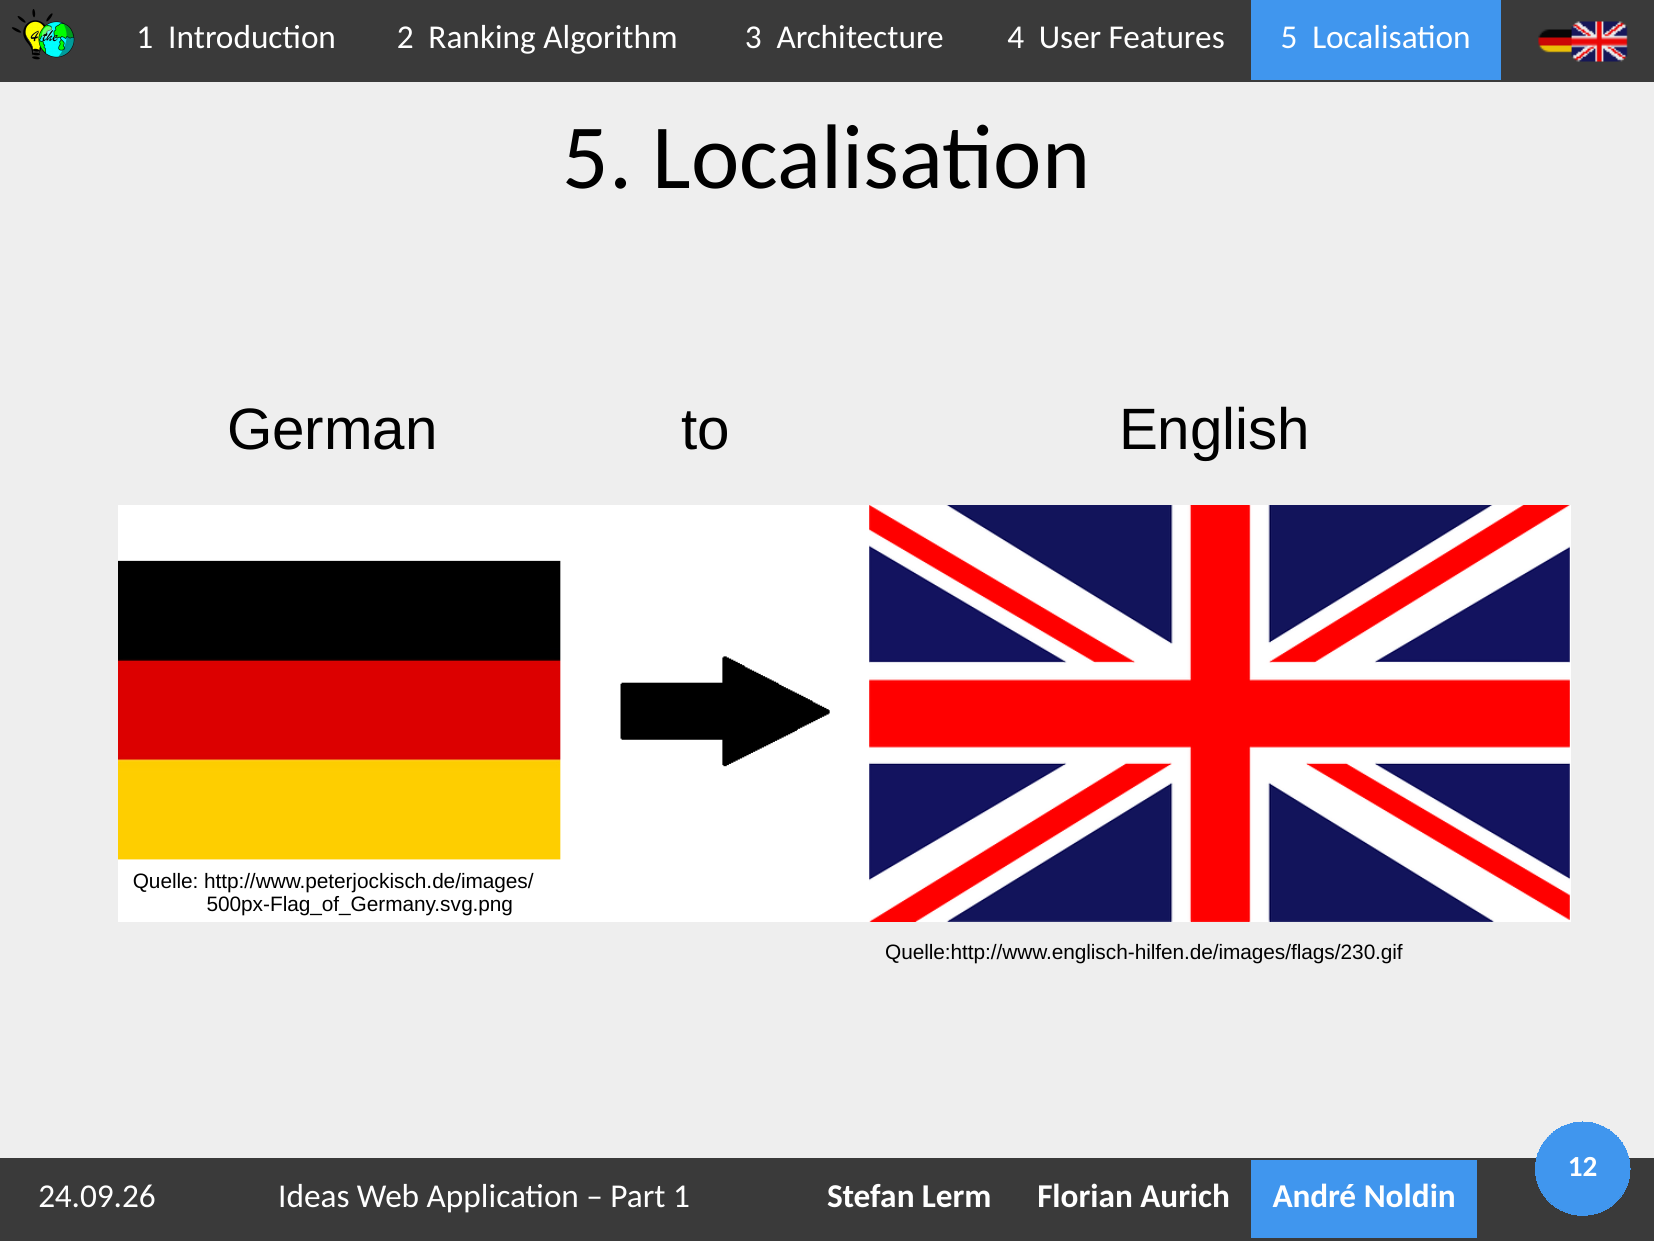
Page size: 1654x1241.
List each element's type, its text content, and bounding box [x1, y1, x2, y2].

text_box Florian Aurich [1015, 1160, 1251, 1238]
text_box André Noldin [1251, 1160, 1477, 1238]
text_box 4 User Features [980, 0, 1251, 80]
text_box Ideas Web Application – Part 1 [242, 1160, 727, 1238]
text_box 5 Localisation [1251, 0, 1501, 80]
picture [118, 505, 1571, 922]
text_box 2 Ranking Algorithm [366, 0, 708, 80]
text_box Quelle:http://www.englisch-hilfen.de/images/flags/230.gif [870, 933, 1583, 995]
picture [2, 0, 83, 80]
title 5. Localisation [82, 82, 1571, 249]
text_box German to English [212, 389, 1371, 535]
text_box Stefan Lerm [803, 1160, 1015, 1238]
text_box Quelle: http://www.peterjockisch.de/images/ 500px-Flag_of_Germany.svg.png [118, 862, 615, 947]
picture [1536, 18, 1629, 64]
text_box 3 Architecture [708, 0, 980, 80]
text_box 1 Introduction [106, 0, 366, 80]
